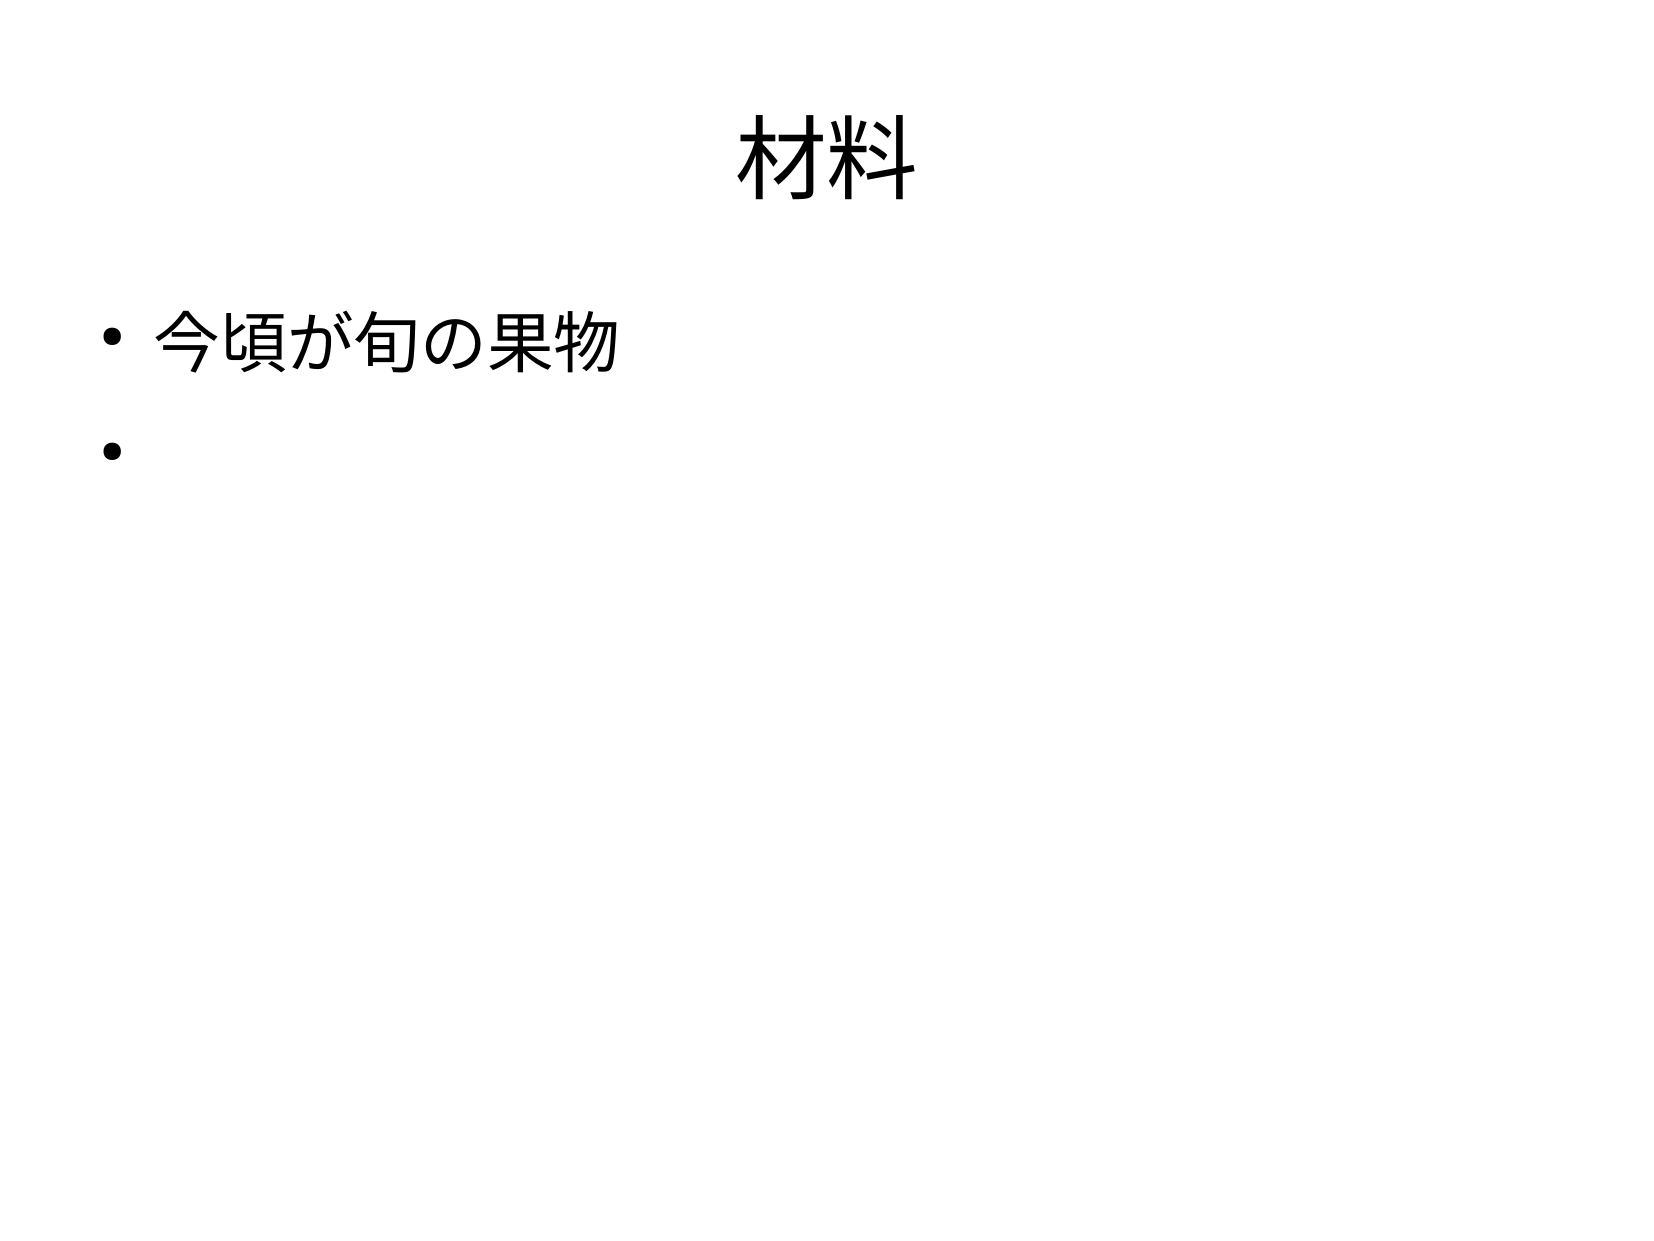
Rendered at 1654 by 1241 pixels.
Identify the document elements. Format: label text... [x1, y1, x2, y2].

title 材料 [82, 49, 1571, 257]
list 今頃が旬の果物 [82, 290, 1571, 1010]
